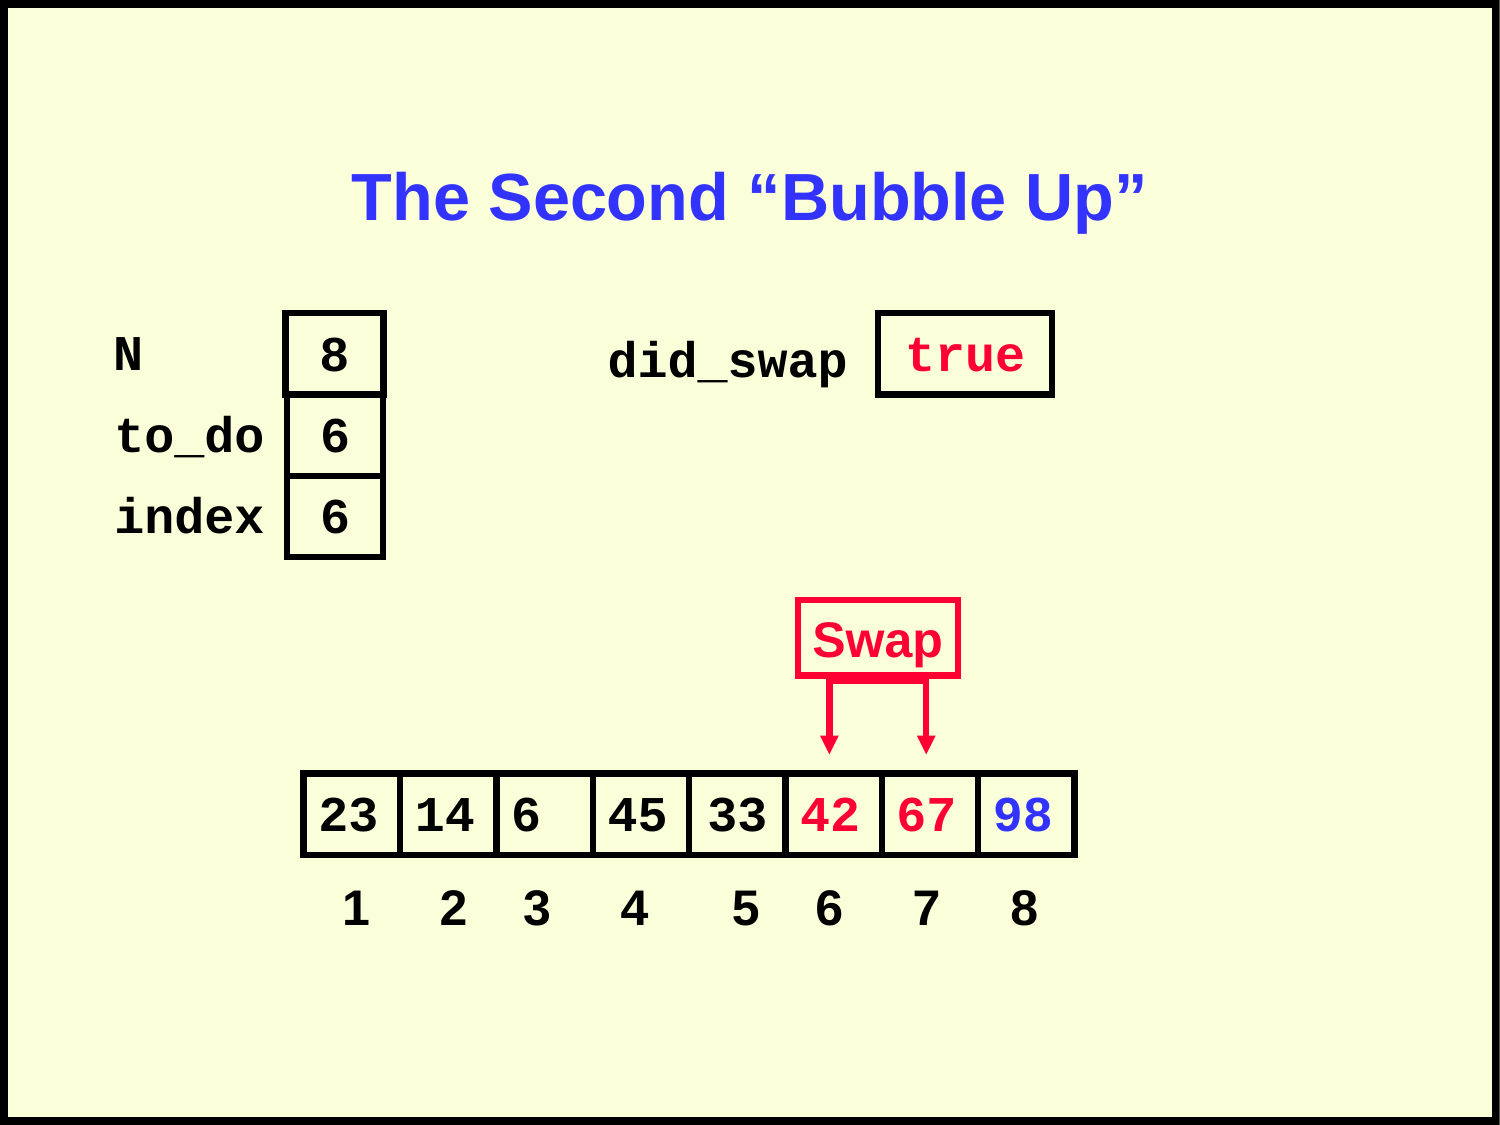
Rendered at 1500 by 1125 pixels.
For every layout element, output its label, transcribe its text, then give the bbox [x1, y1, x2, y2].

text_box 67 [881, 773, 978, 855]
text_box 45 [592, 773, 689, 855]
text_box 8 [285, 313, 384, 395]
text_box to_do [99, 394, 280, 470]
text_box true [877, 313, 1053, 395]
text_box 98 [978, 773, 1075, 855]
text_box 6 [497, 773, 592, 855]
text_box 23 [303, 773, 400, 855]
text_box did_swap [592, 319, 877, 395]
title The Second “Bubble Up” [112, 99, 1388, 288]
text_box 6 [286, 475, 384, 558]
text_box 14 [400, 773, 497, 855]
text_box Swap [797, 599, 958, 676]
text_box 33 [689, 773, 786, 855]
text_box N [98, 313, 279, 389]
text_box 6 [286, 395, 384, 475]
text_box 1 2 3 4 5 6 7 8 [327, 868, 1055, 944]
text_box 42 [786, 773, 881, 855]
text_box index [99, 475, 280, 552]
